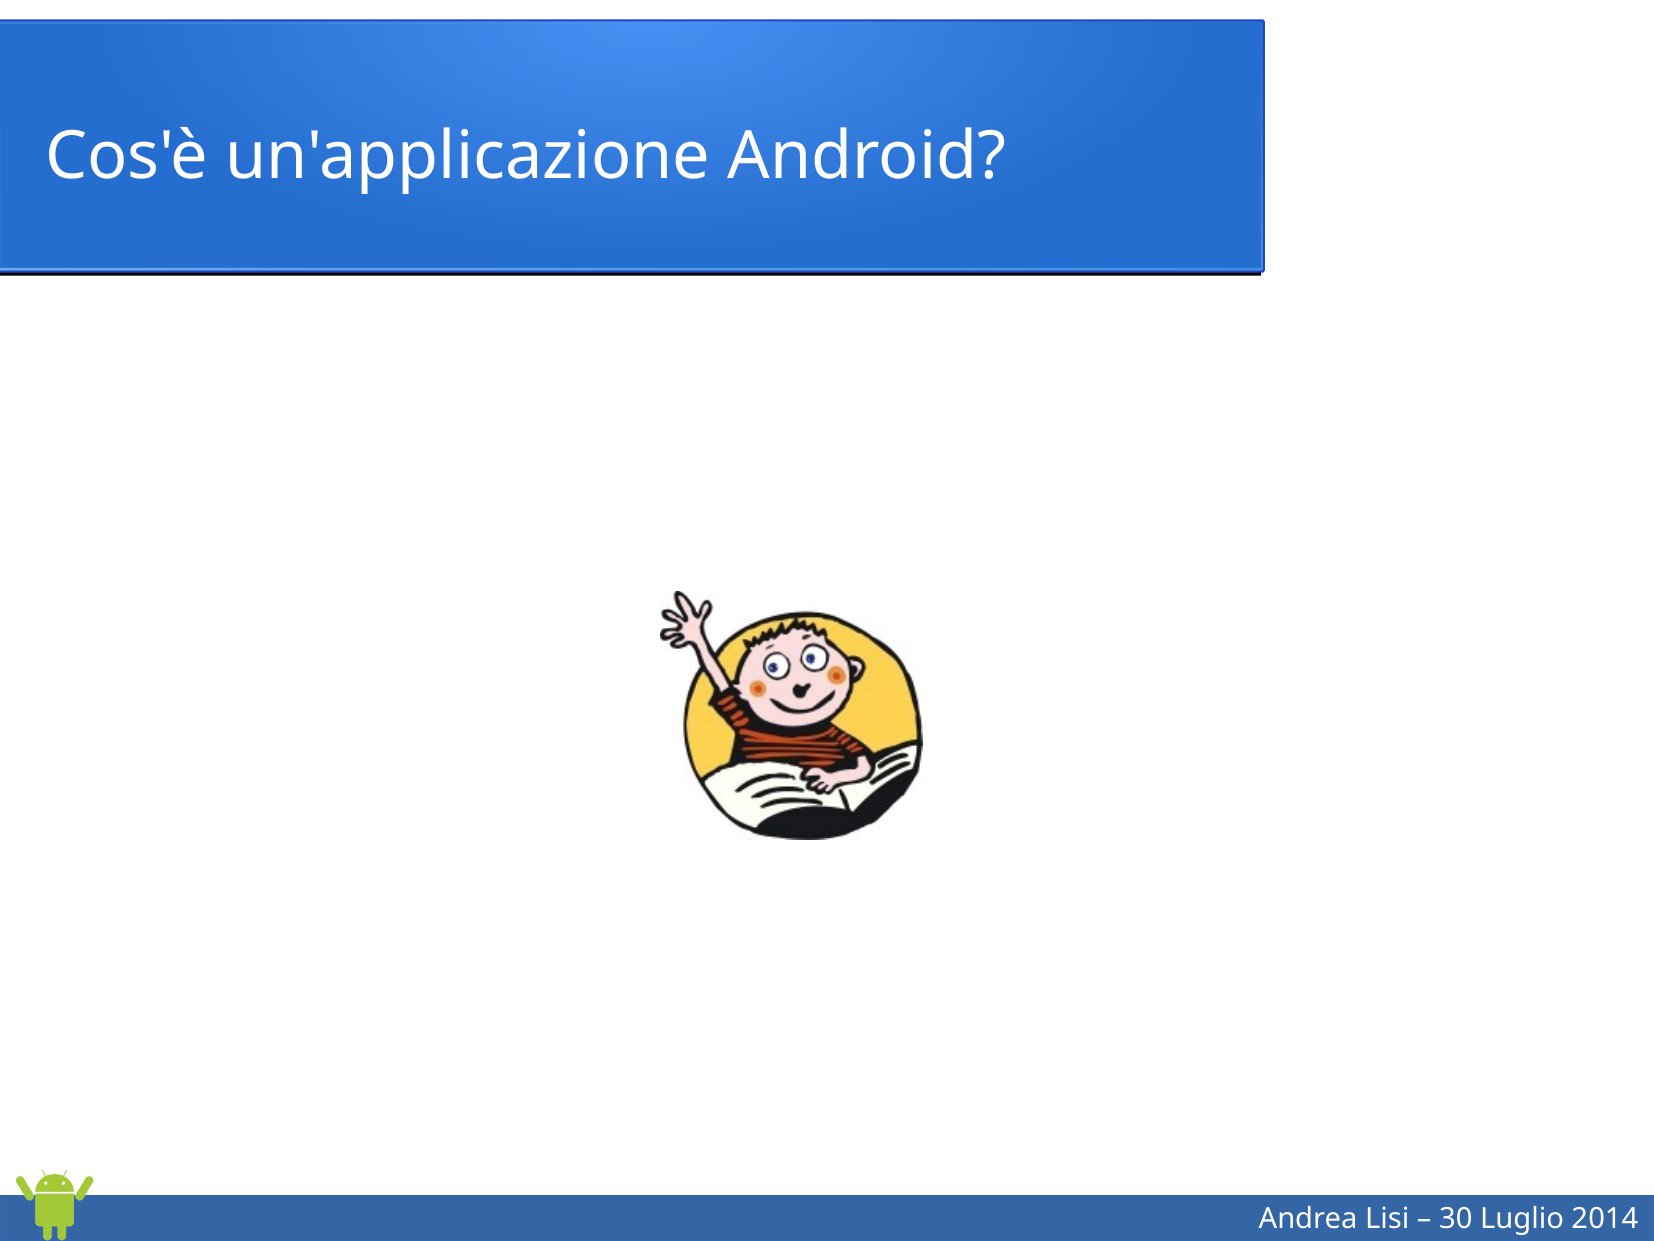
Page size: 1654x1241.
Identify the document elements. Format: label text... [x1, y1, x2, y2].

title Cos'è un'applicazione Android? [45, 49, 1250, 257]
text_box Andrea Lisi – 30 Luglio 2014 [100, 1195, 1654, 1241]
picture [9, 1167, 100, 1241]
picture [660, 591, 923, 841]
